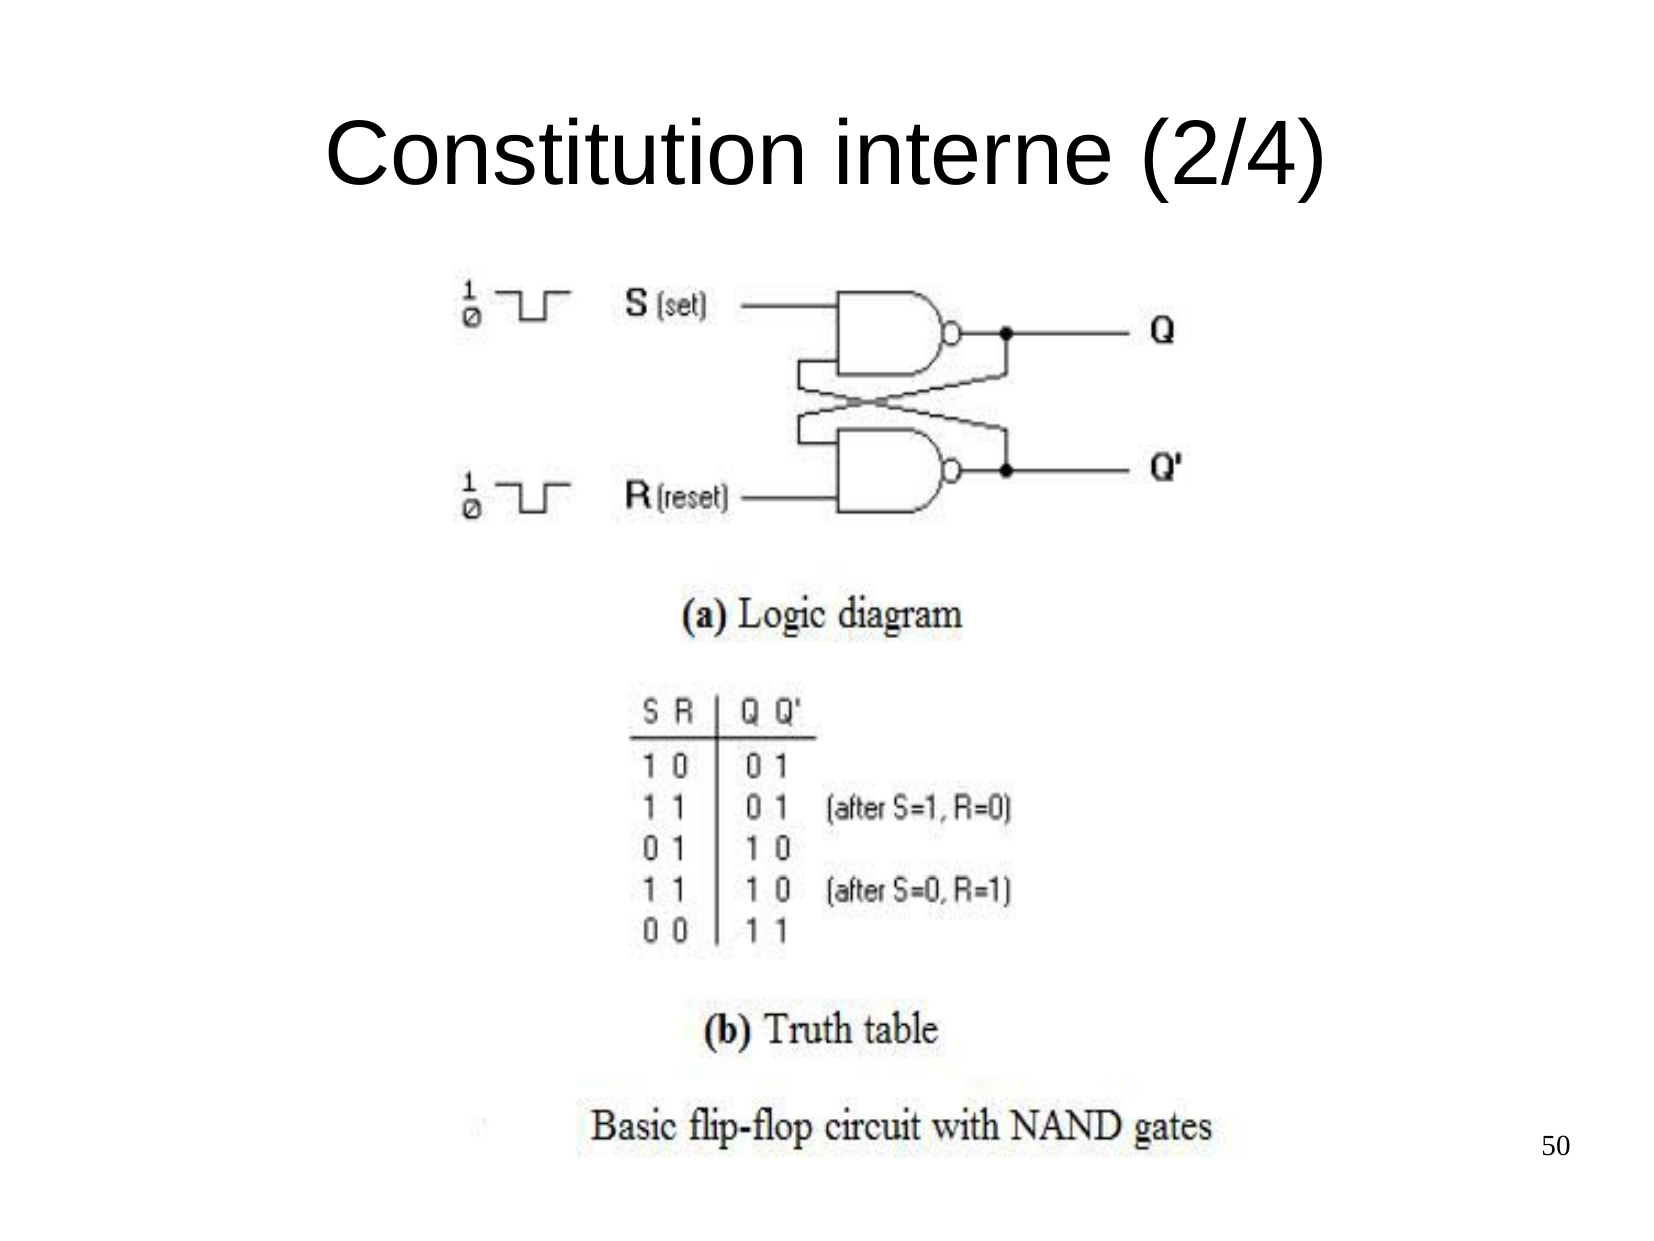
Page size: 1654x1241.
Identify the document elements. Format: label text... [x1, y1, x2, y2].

picture [401, 247, 1264, 1217]
title Constitution interne (2/4) [82, 49, 1571, 257]
